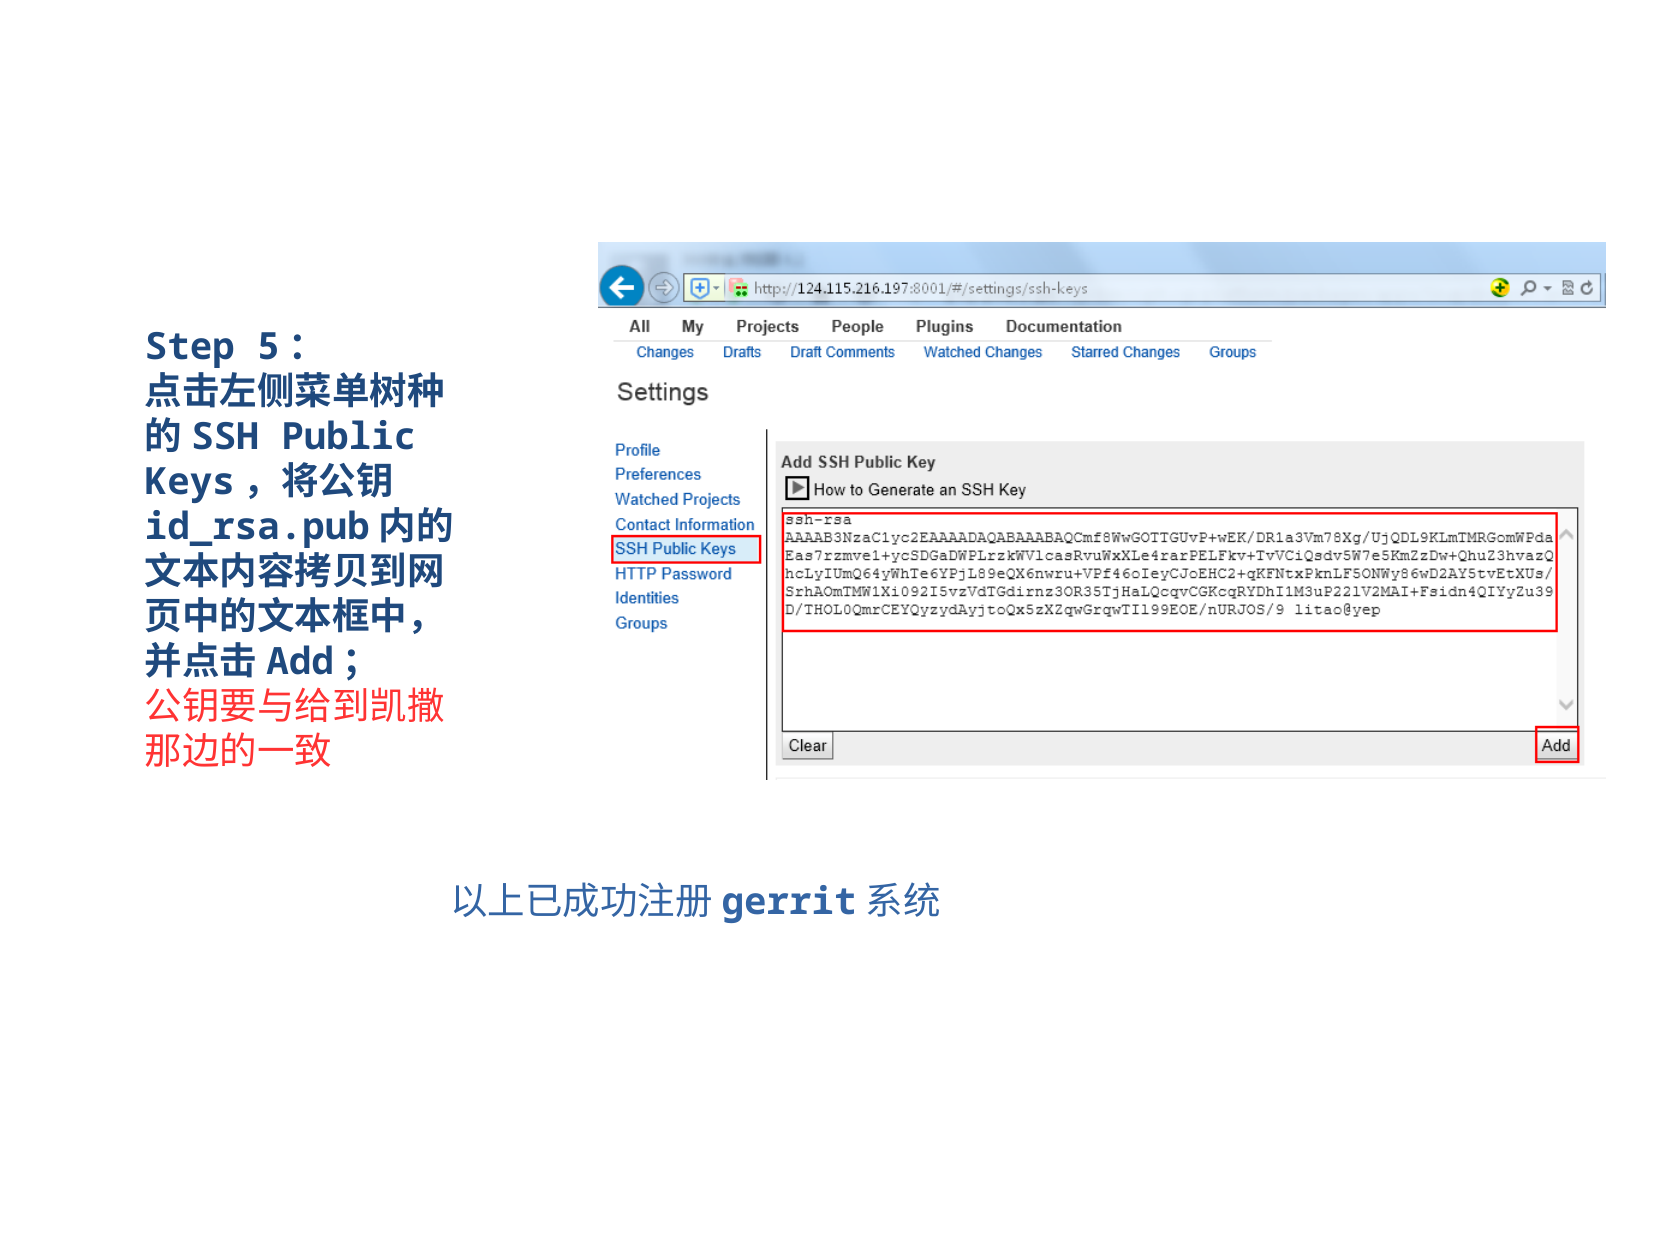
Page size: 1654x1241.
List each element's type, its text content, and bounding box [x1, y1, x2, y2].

picture [598, 242, 1606, 781]
text_box Step 5： 点击左侧菜单树种的SSH Public Keys，将公钥id_rsa.pub内的文本内容拷贝到网页中的文本框中，并点击Add； 公钥要与给到凯撒那边的一致 [130, 315, 481, 884]
text_box 以上已成功注册gerrit系统 [400, 870, 1366, 1066]
